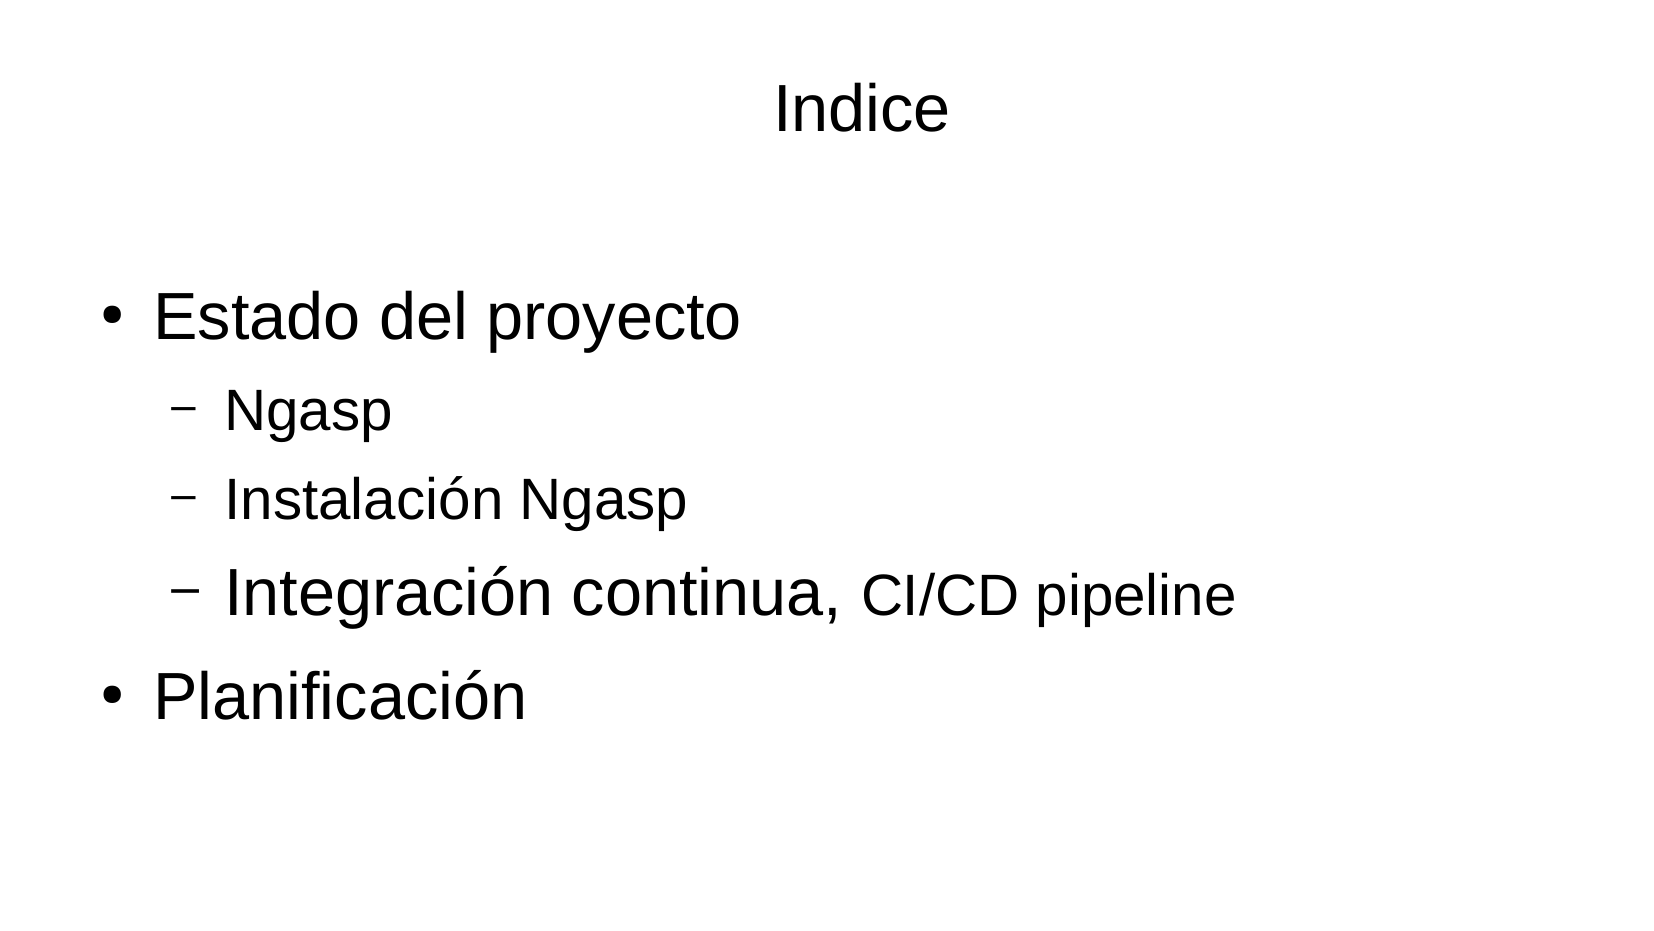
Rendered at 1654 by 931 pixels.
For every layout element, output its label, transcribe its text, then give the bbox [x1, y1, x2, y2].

list Indice Estado del proyecto Ngasp Instalación Ngasp Integración continua, CI/CD pipeline Planificación [82, 70, 1571, 758]
